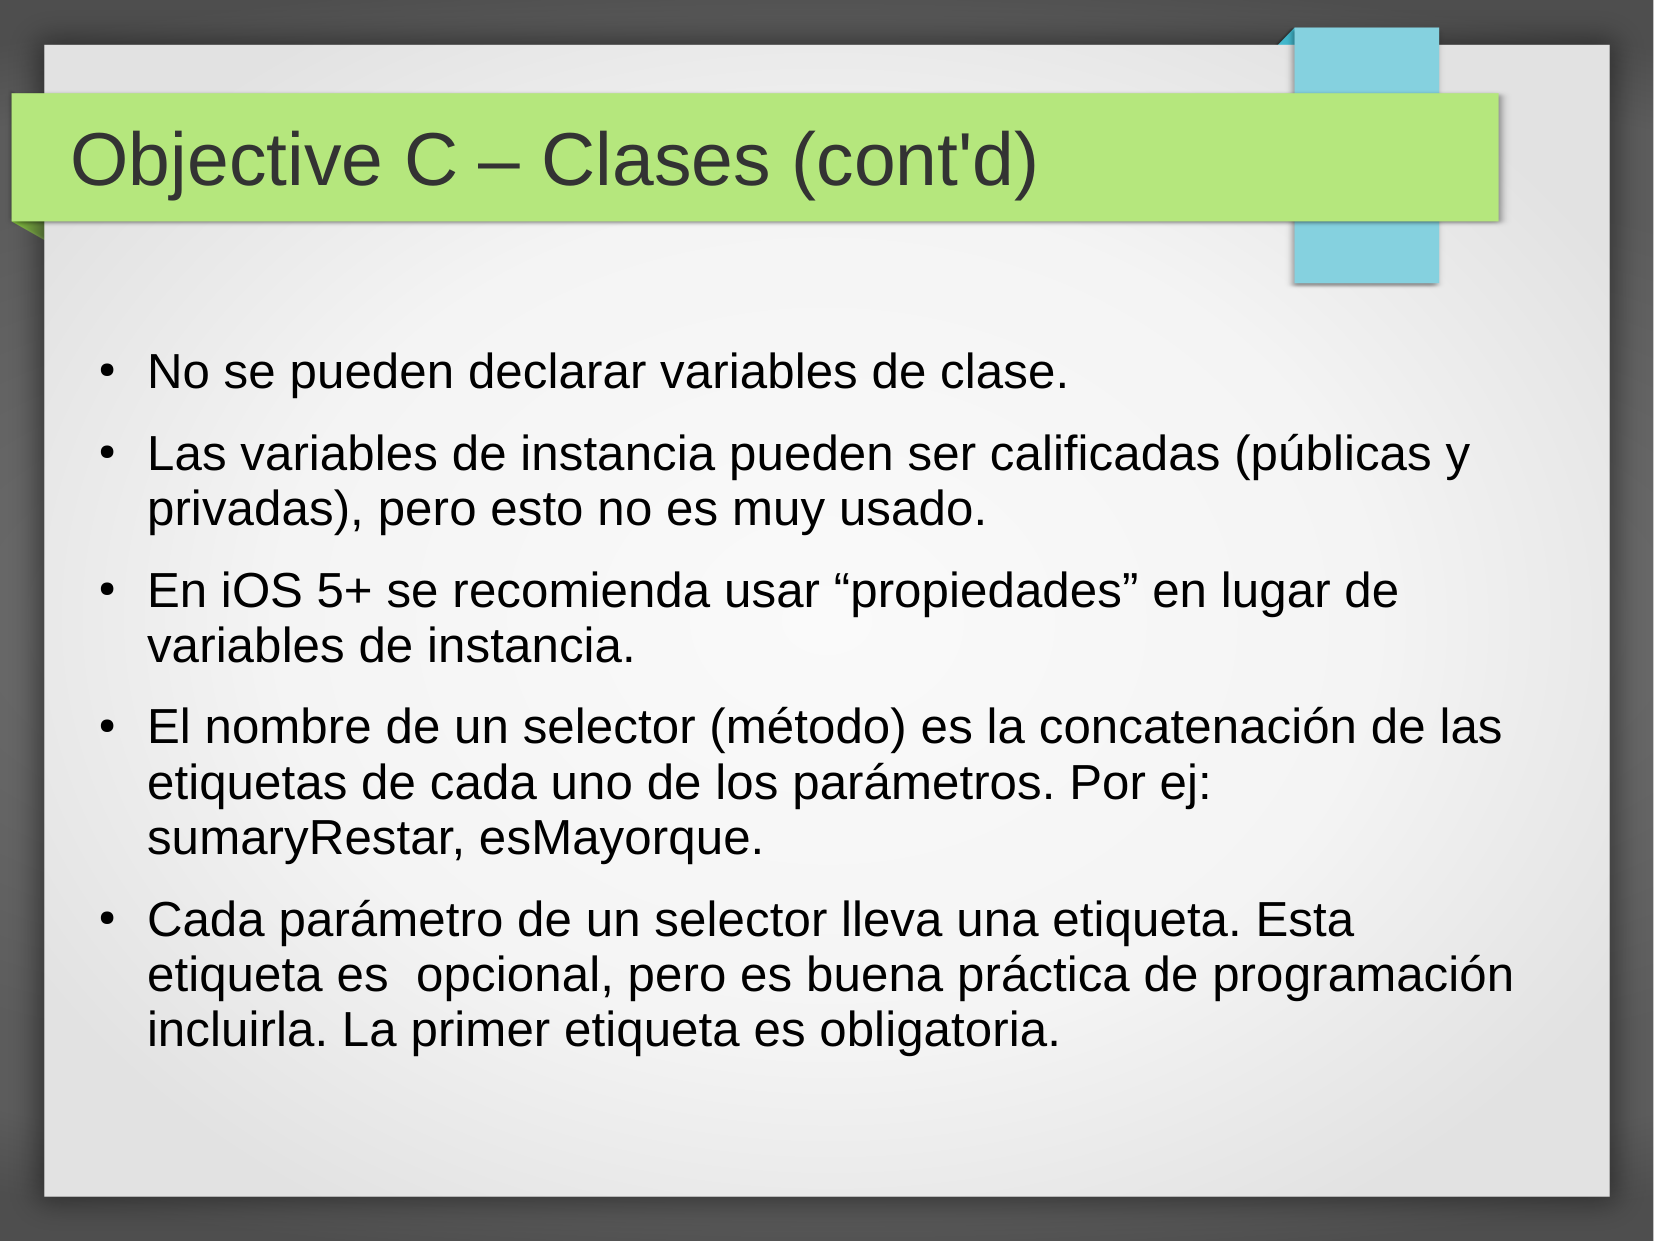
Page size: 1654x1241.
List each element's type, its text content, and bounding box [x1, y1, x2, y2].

title Objective C – Clases (cont'd) [70, 106, 1229, 213]
picture [0, 0, 1654, 1241]
list No se pueden declarar variables de clase. Las variables de instancia pueden ser calificadas (públicas y privadas), pero esto no es muy usado. En iOS 5+ se recomienda usar “propiedades” en lugar de variables de instancia. El nombre de un selector (método) es la concatenación de las etiquetas de cada uno de los parámetros. Por ej: sumaryRestar, esMayorque. Cada parámetro de un selector lleva una etiqueta. Esta etiqueta es opcional, pero es buena práctica de programación incluirla. La primer etiqueta es obligatoria. [82, 343, 1538, 1063]
